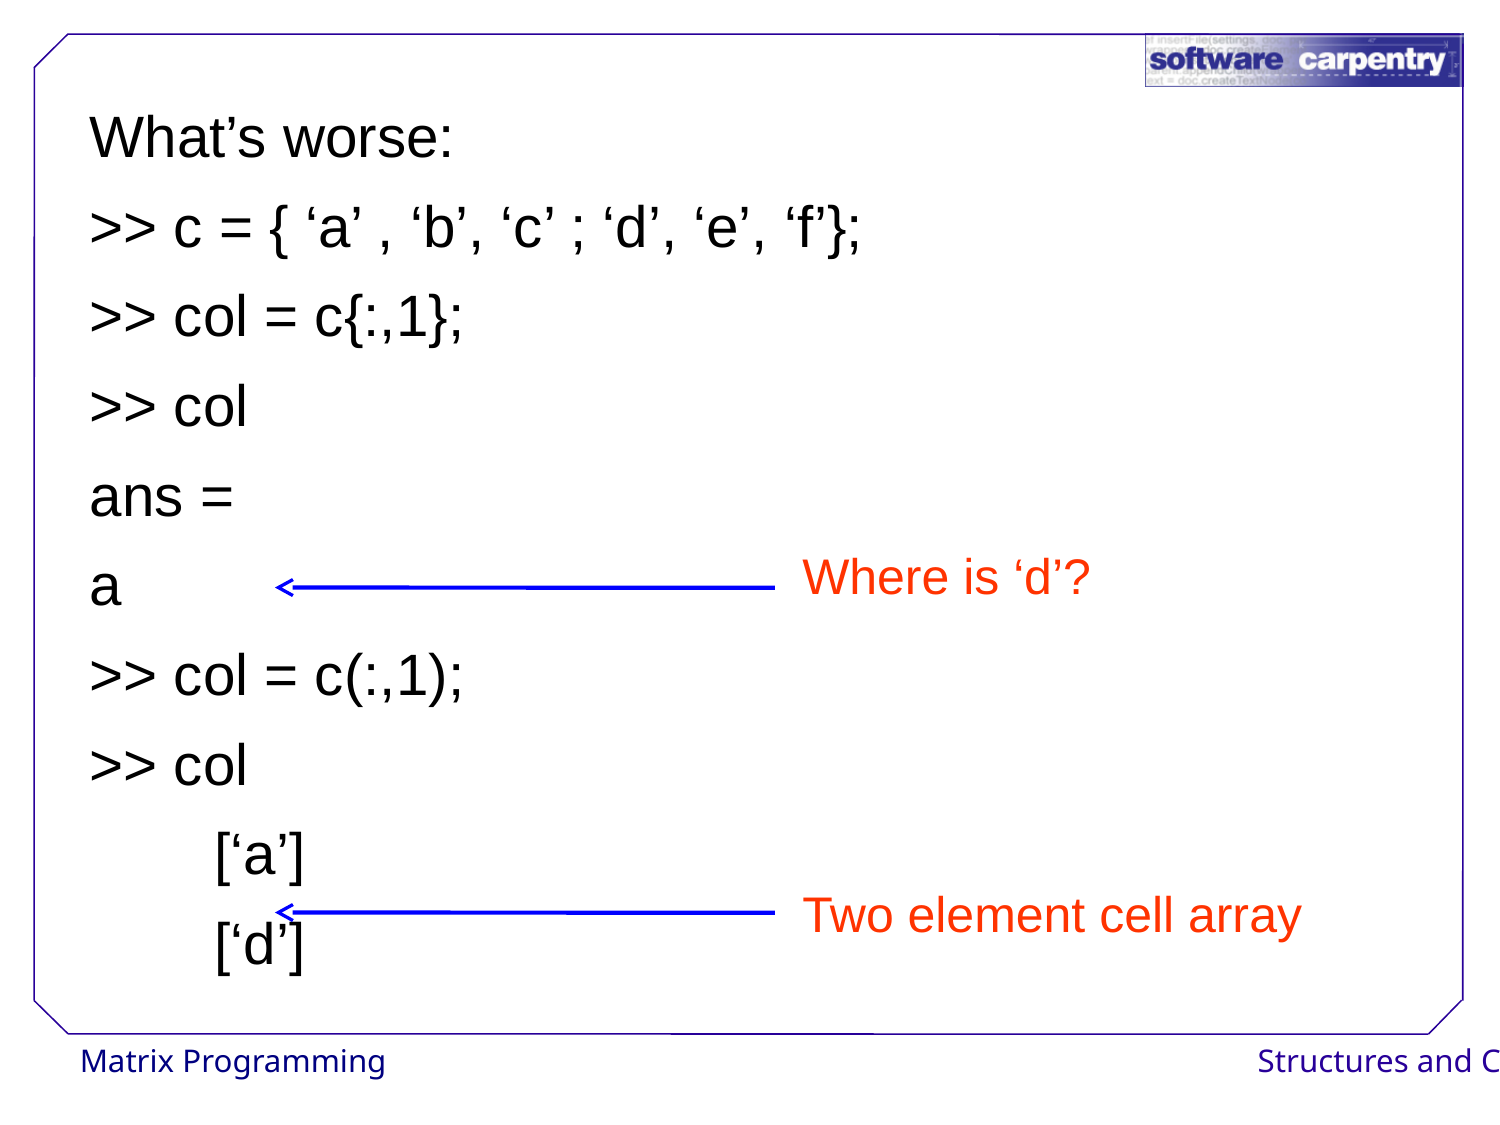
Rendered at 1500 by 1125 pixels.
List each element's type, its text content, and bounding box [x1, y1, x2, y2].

picture [1145, 33, 1464, 87]
list What’s worse: >> c = { ‘a’ , ‘b’, ‘c’ ; ‘d’, ‘e’, ‘f’}; >> col = c{:,1}; >> col ans = a >> col = c(:,1); >> col [‘a’] [‘d’] [75, 99, 1425, 1013]
text_box Two element cell array [787, 874, 1388, 950]
text_box Where is ‘d’? [787, 537, 1288, 613]
